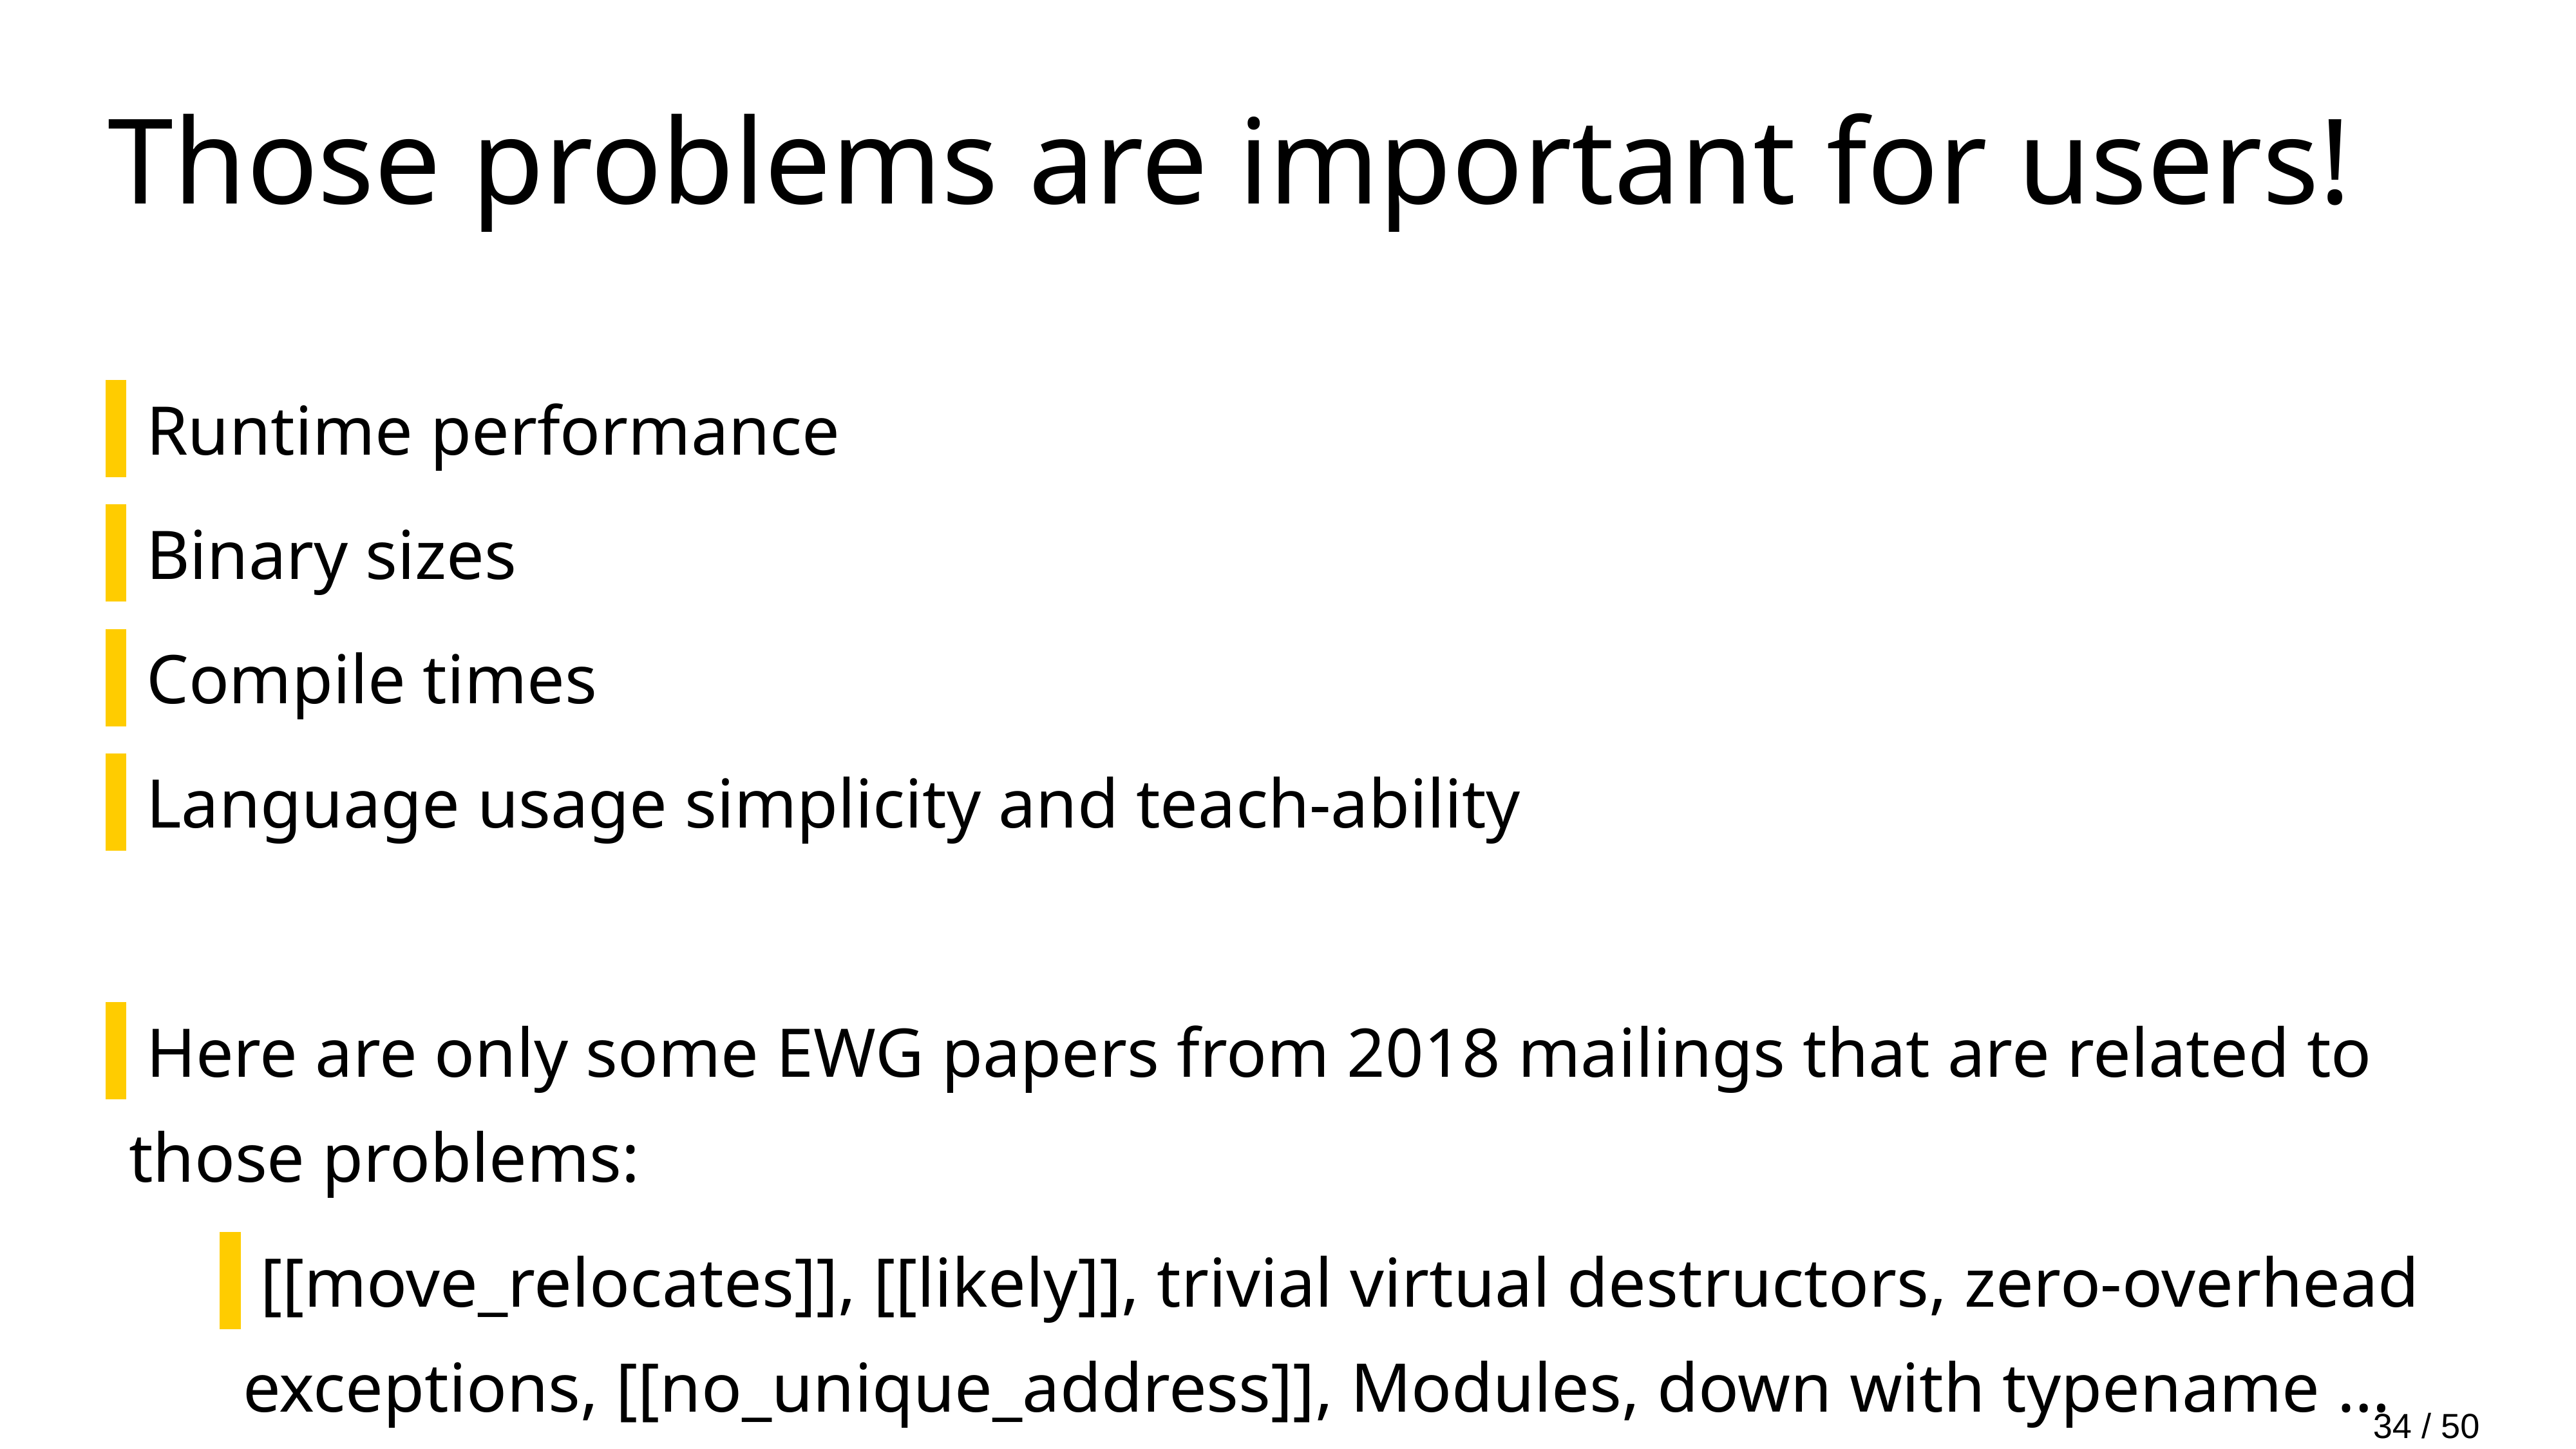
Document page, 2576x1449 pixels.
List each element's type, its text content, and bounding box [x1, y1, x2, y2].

text_box Runtime performance Binary sizes Compile times Language usage simplicity and teach-ability Here are only some EWG papers from 2018 mailings that are related to those problems: [[move_relocates]], [[likely]], trivial virtual destructors, zero-overhead exceptions, [[no_unique_address]], Modules, down with typename … There's even more papers for LEWG that try to improve some of those [96, 364, 2512, 1419]
text_box <number> / 50 [2363, 1402, 2576, 1449]
title Those problems are important for users! [108, 80, 2468, 242]
